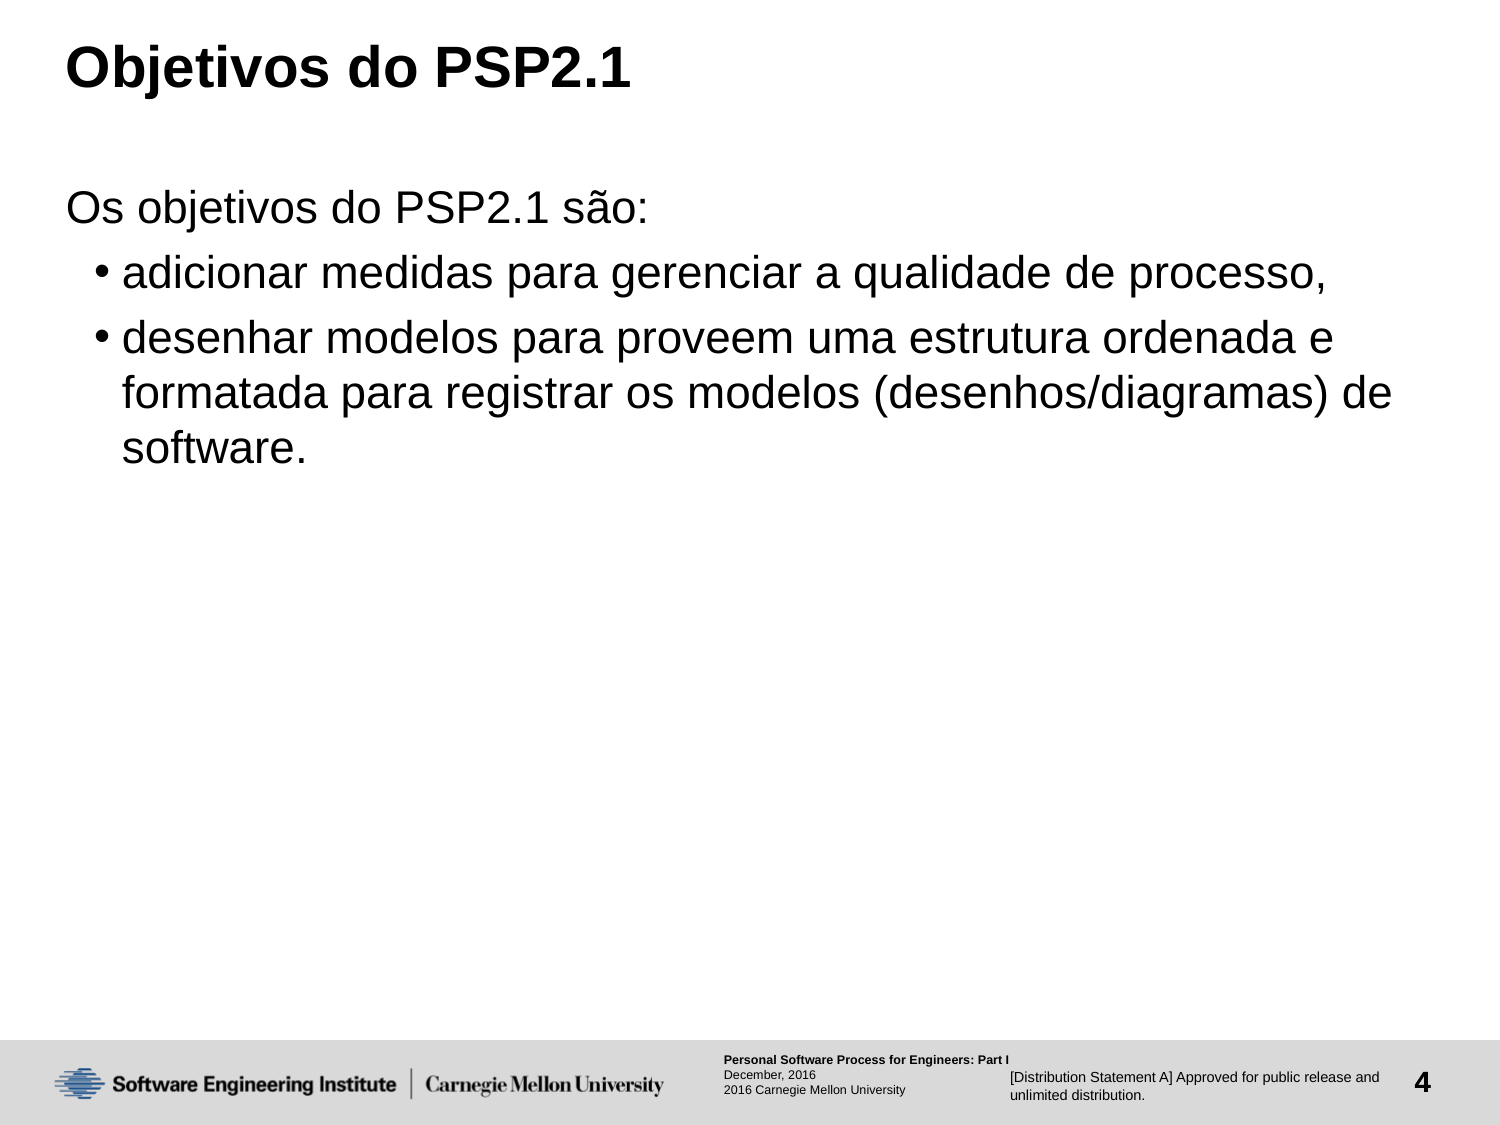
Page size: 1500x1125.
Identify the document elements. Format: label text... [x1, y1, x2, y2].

list Os objetivos do PSP2.1 são: adicionar medidas para gerenciar a qualidade de processo, desenhar modelos para proveem uma estrutura ordenada e formatada para registrar os modelos (desenhos/diagramas) de software. [65, 177, 1431, 1000]
title Objetivos do PSP2.1 [65, 37, 1313, 148]
picture [46, 1061, 673, 1104]
